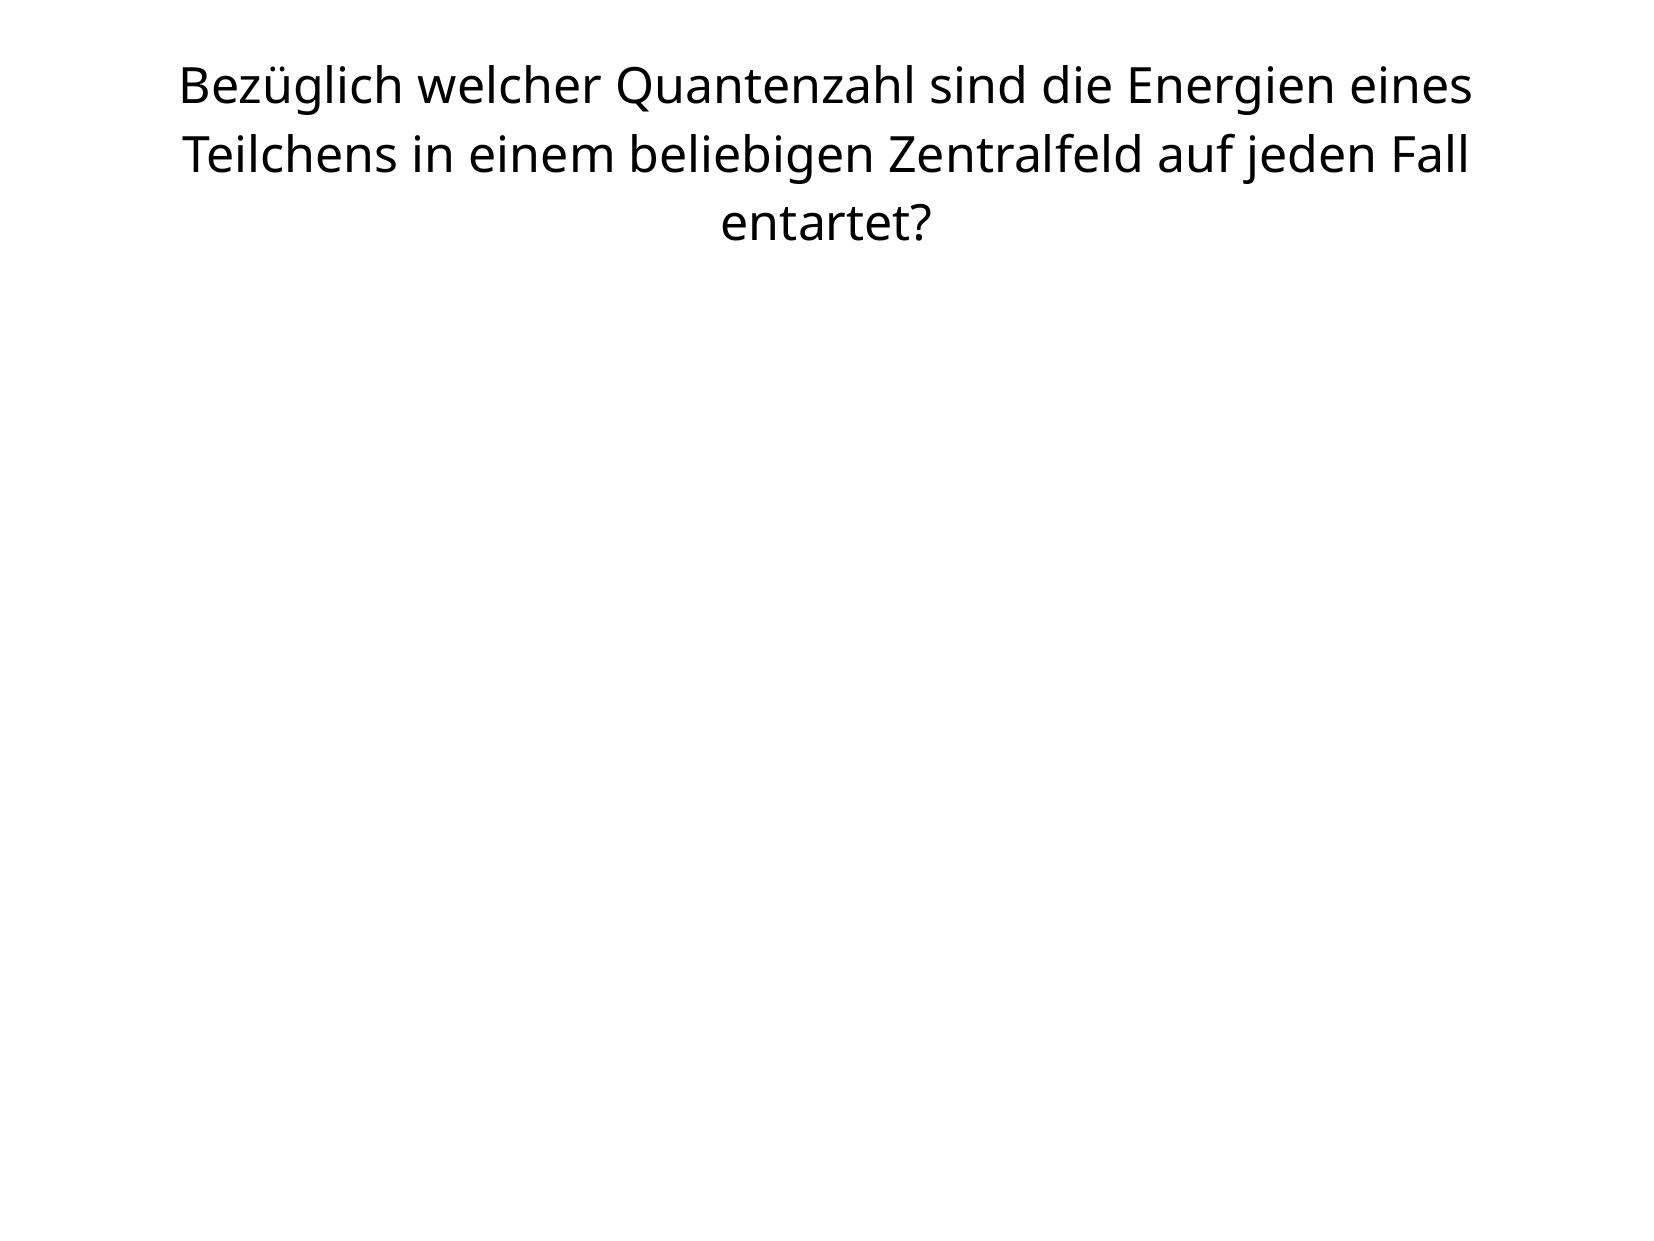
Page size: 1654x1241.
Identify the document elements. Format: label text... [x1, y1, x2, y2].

title Bezüglich welcher Quantenzahl sind die Energien eines Teilchens in einem beliebigen Zentralfeld auf jeden Fall entartet? [82, 49, 1571, 257]
